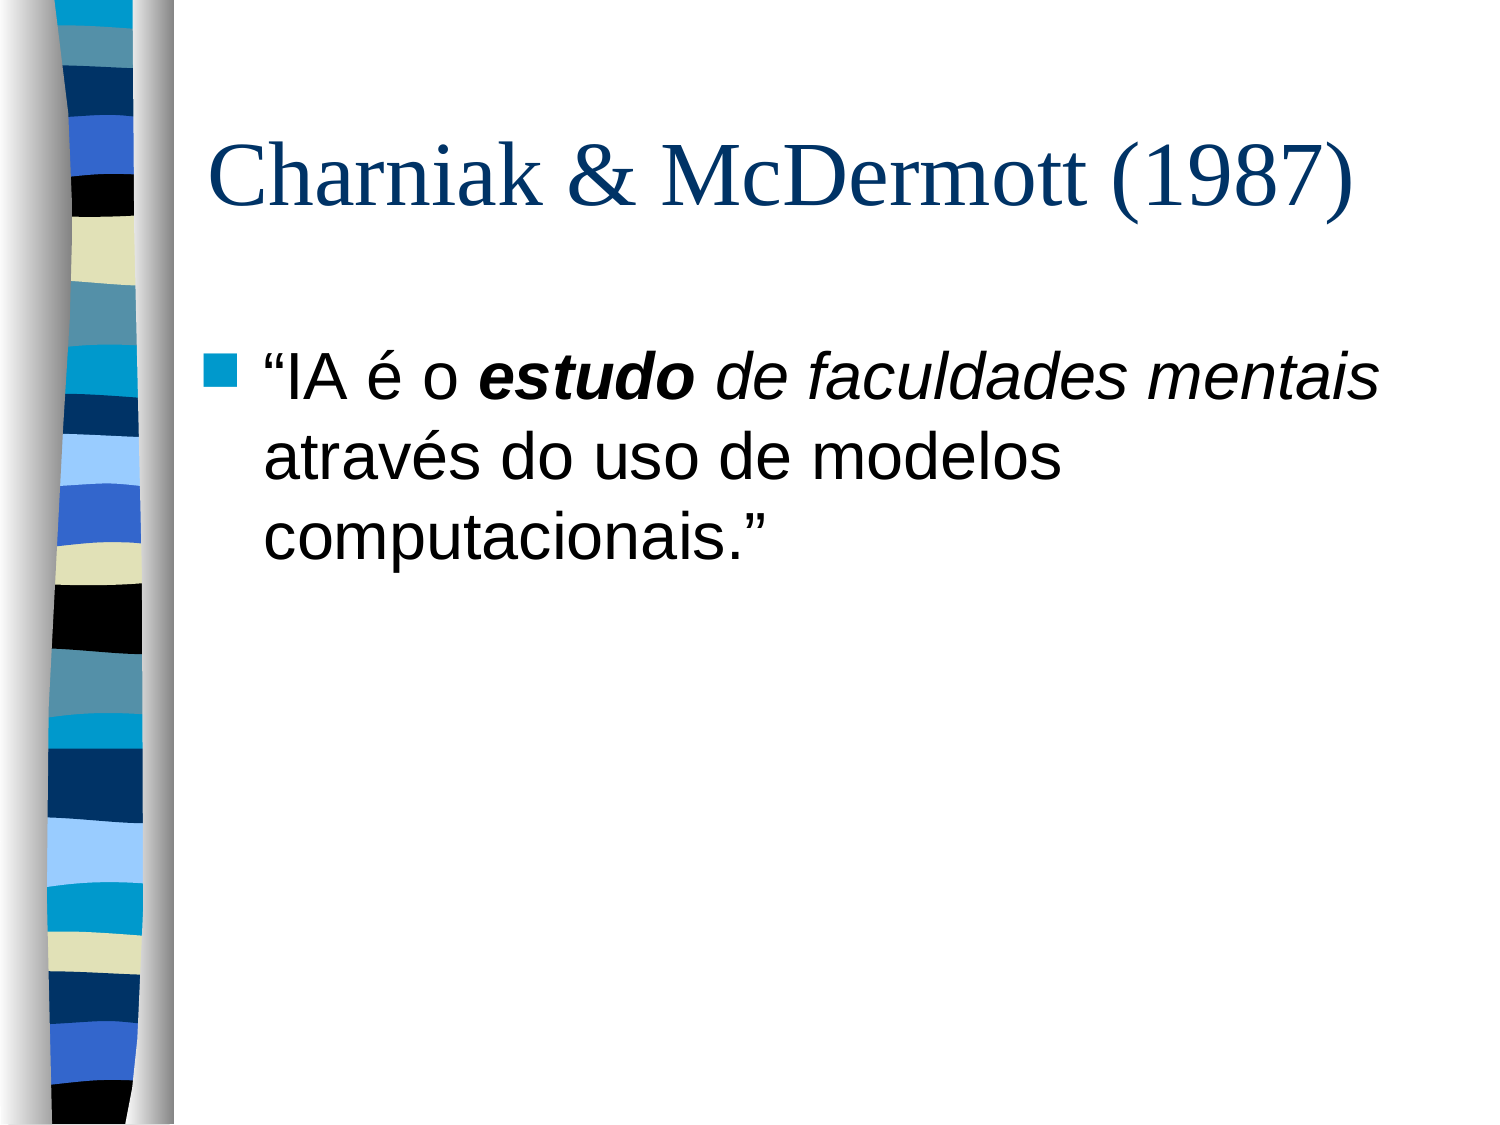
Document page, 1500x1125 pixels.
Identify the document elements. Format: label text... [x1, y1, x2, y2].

list “IA é o estudo de faculdades mentais através do uso de modelos computacionais.” [192, 324, 1468, 1000]
title Charniak & McDermott (1987) [192, 74, 1468, 263]
